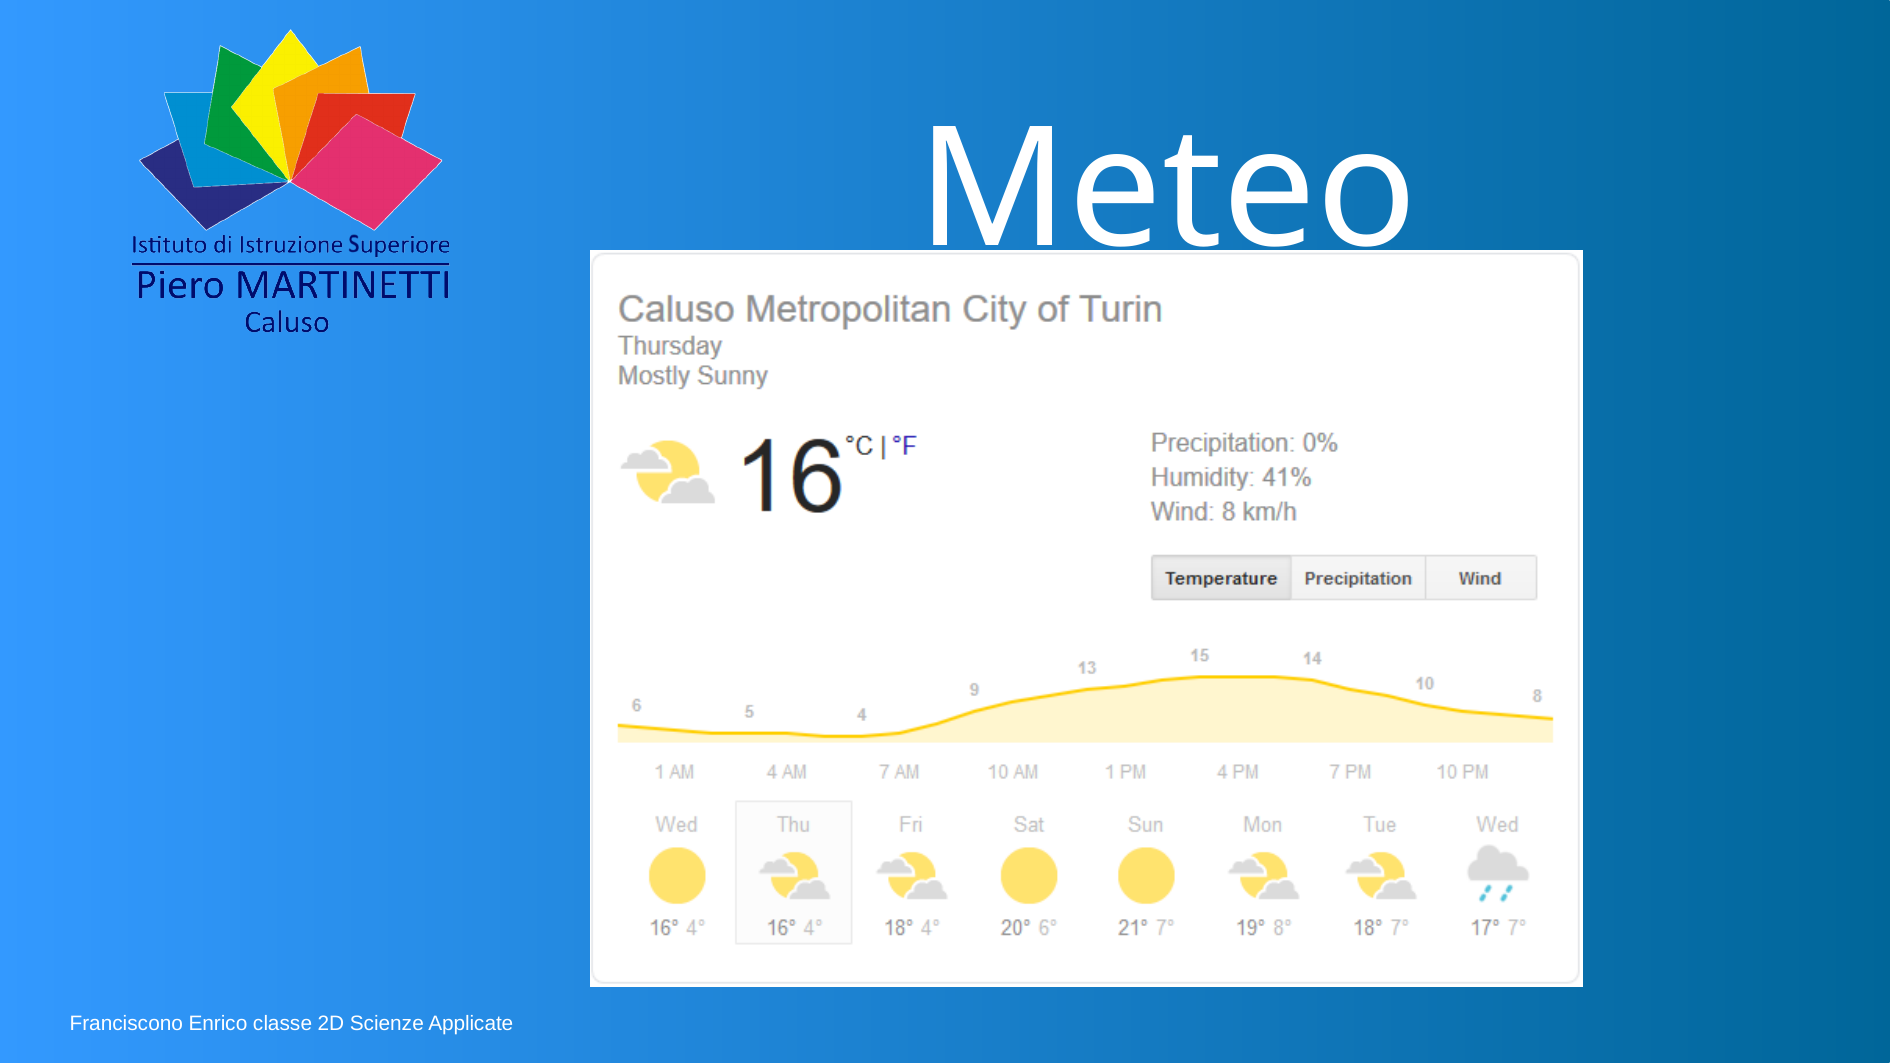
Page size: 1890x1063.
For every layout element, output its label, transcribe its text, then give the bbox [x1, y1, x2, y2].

text_box Meteo [591, 59, 1760, 268]
picture [0, 23, 1583, 987]
text_box Franciscono Enrico classe 2D Scienze Applicate [54, 1004, 628, 1063]
